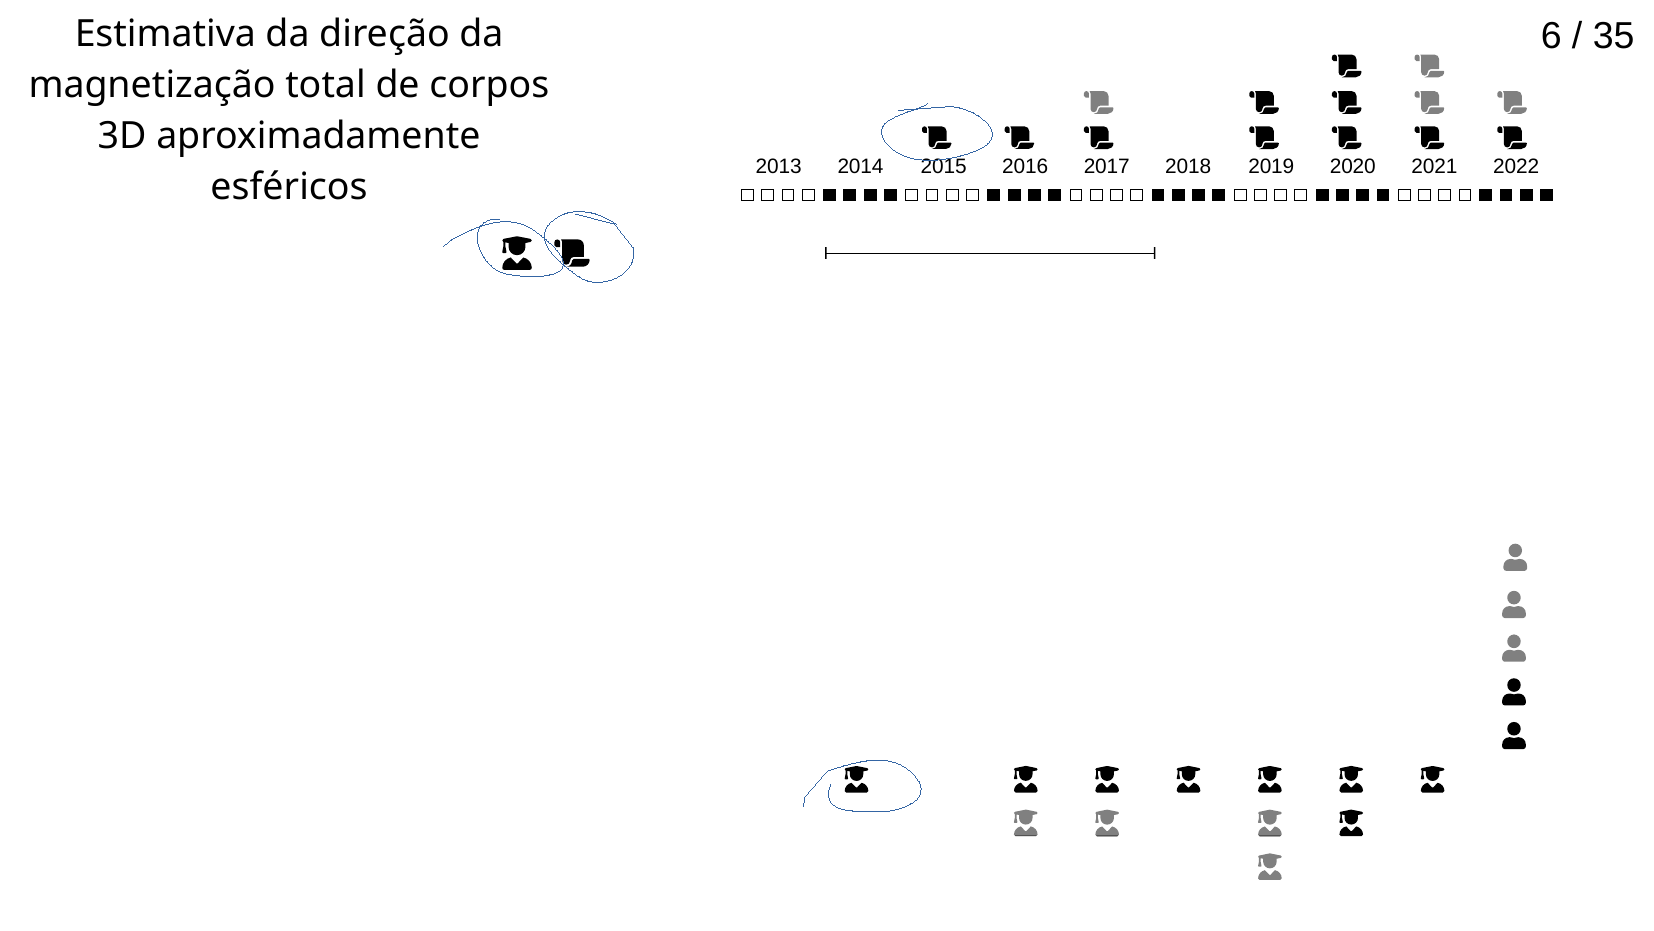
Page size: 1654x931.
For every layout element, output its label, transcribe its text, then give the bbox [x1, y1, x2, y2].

text_box [946, 189, 959, 201]
text_box [884, 189, 897, 201]
picture [1331, 89, 1362, 116]
picture [1339, 809, 1364, 837]
text_box [1274, 189, 1287, 201]
text_box [823, 189, 836, 201]
picture [502, 236, 532, 270]
text_box [1496, 83, 1529, 119]
text_box [1336, 189, 1349, 201]
text_box [1459, 189, 1471, 201]
text_box [1130, 189, 1143, 201]
text_box [1070, 189, 1082, 201]
text_box [987, 189, 1000, 201]
text_box 2015 [905, 147, 982, 186]
text_box [1172, 189, 1185, 201]
text_box 2014 [822, 147, 899, 186]
text_box <number> / 35 [1375, 0, 1654, 71]
text_box [802, 189, 815, 201]
text_box [1502, 542, 1529, 572]
picture [922, 124, 952, 151]
picture [1497, 124, 1527, 151]
text_box [1540, 189, 1553, 201]
text_box [1418, 189, 1431, 201]
text_box [1083, 83, 1115, 119]
text_box 2016 [987, 147, 1064, 186]
picture [1502, 678, 1526, 706]
text_box [1257, 851, 1284, 880]
text_box [1500, 189, 1512, 201]
picture [554, 237, 590, 269]
picture [1420, 766, 1445, 793]
text_box [1110, 189, 1123, 201]
picture [1176, 765, 1201, 793]
text_box [1257, 806, 1284, 836]
text_box [1192, 189, 1205, 201]
text_box [1090, 189, 1103, 201]
text_box [926, 189, 938, 201]
text_box [761, 189, 774, 201]
text_box [864, 189, 877, 201]
text_box 2013 [740, 147, 817, 186]
picture [1095, 766, 1119, 793]
text_box [905, 189, 918, 201]
picture [1339, 765, 1364, 793]
text_box 2022 [1478, 147, 1555, 186]
text_box [1356, 189, 1369, 201]
text_box [1501, 590, 1528, 619]
text_box [1413, 46, 1446, 82]
picture [1013, 765, 1038, 793]
picture [1083, 124, 1114, 151]
text_box [1254, 189, 1267, 201]
picture [1249, 89, 1279, 116]
text_box [1048, 189, 1061, 201]
text_box [1438, 189, 1451, 201]
picture [1249, 124, 1279, 151]
text_box [1398, 189, 1411, 201]
picture [1004, 124, 1035, 151]
text_box [1028, 189, 1041, 201]
text_box [1479, 189, 1492, 201]
text_box [1234, 189, 1247, 201]
text_box 2020 [1315, 147, 1391, 186]
picture [1502, 721, 1526, 750]
text_box [1093, 806, 1120, 836]
text_box [966, 189, 979, 201]
text_box [741, 189, 754, 201]
text_box 2019 [1233, 147, 1310, 186]
picture [1331, 52, 1362, 79]
picture [1331, 124, 1362, 151]
picture [844, 766, 869, 793]
text_box [1501, 634, 1528, 663]
text_box 2018 [1150, 147, 1227, 186]
text_box [1013, 806, 1040, 836]
text_box 2021 [1396, 147, 1473, 186]
text_box [843, 189, 856, 201]
picture [1414, 124, 1445, 151]
text_box [1520, 189, 1533, 201]
text_box [1212, 189, 1225, 201]
text_box [1152, 189, 1164, 201]
text_box [782, 189, 794, 201]
text_box [1413, 83, 1446, 119]
text_box 2017 [1068, 147, 1145, 186]
text_box [1008, 189, 1021, 201]
text_box [1294, 189, 1307, 201]
picture [1258, 766, 1282, 793]
text_box Estimativa da direção da magnetização total de corpos 3D aproximadamente esféricos [11, 45, 567, 172]
text_box [1377, 189, 1389, 201]
text_box [1316, 189, 1329, 201]
